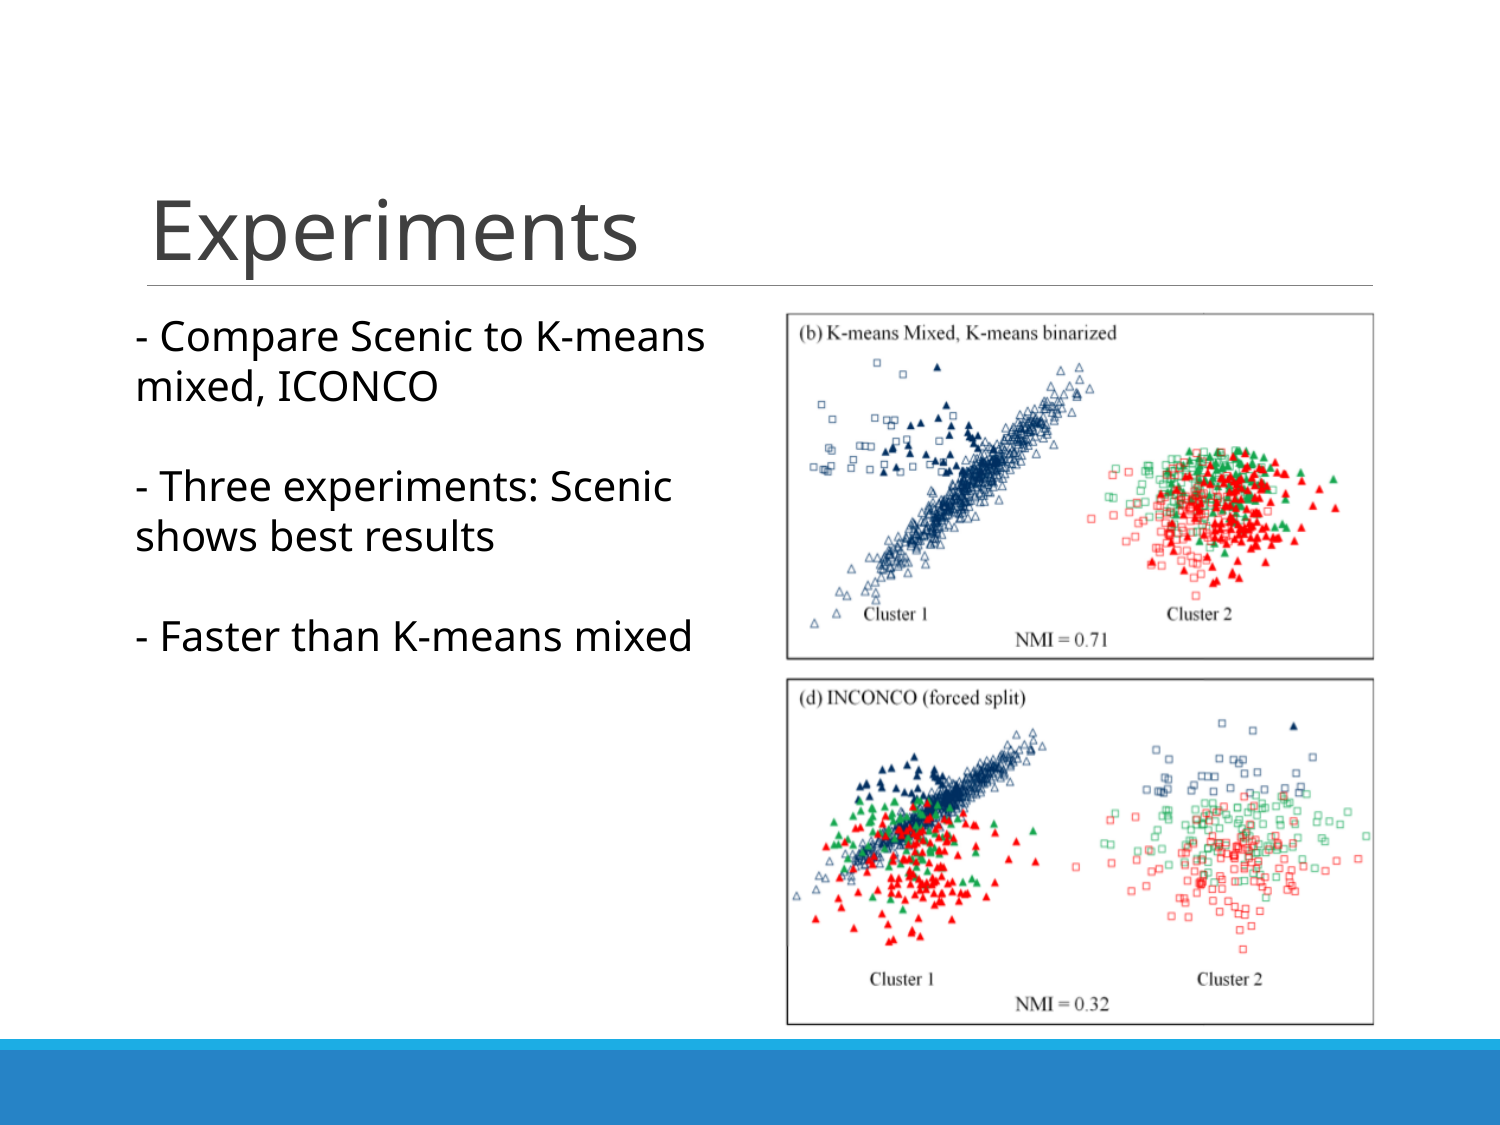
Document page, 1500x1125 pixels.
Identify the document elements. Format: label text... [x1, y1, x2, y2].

text_box Experiments [134, 47, 1373, 285]
picture [780, 308, 1381, 1036]
text_box - Compare Scenic to K-means mixed, ICONCO - Three experiments: Scenic shows best results - Faster than K-means mixed [135, 302, 751, 963]
